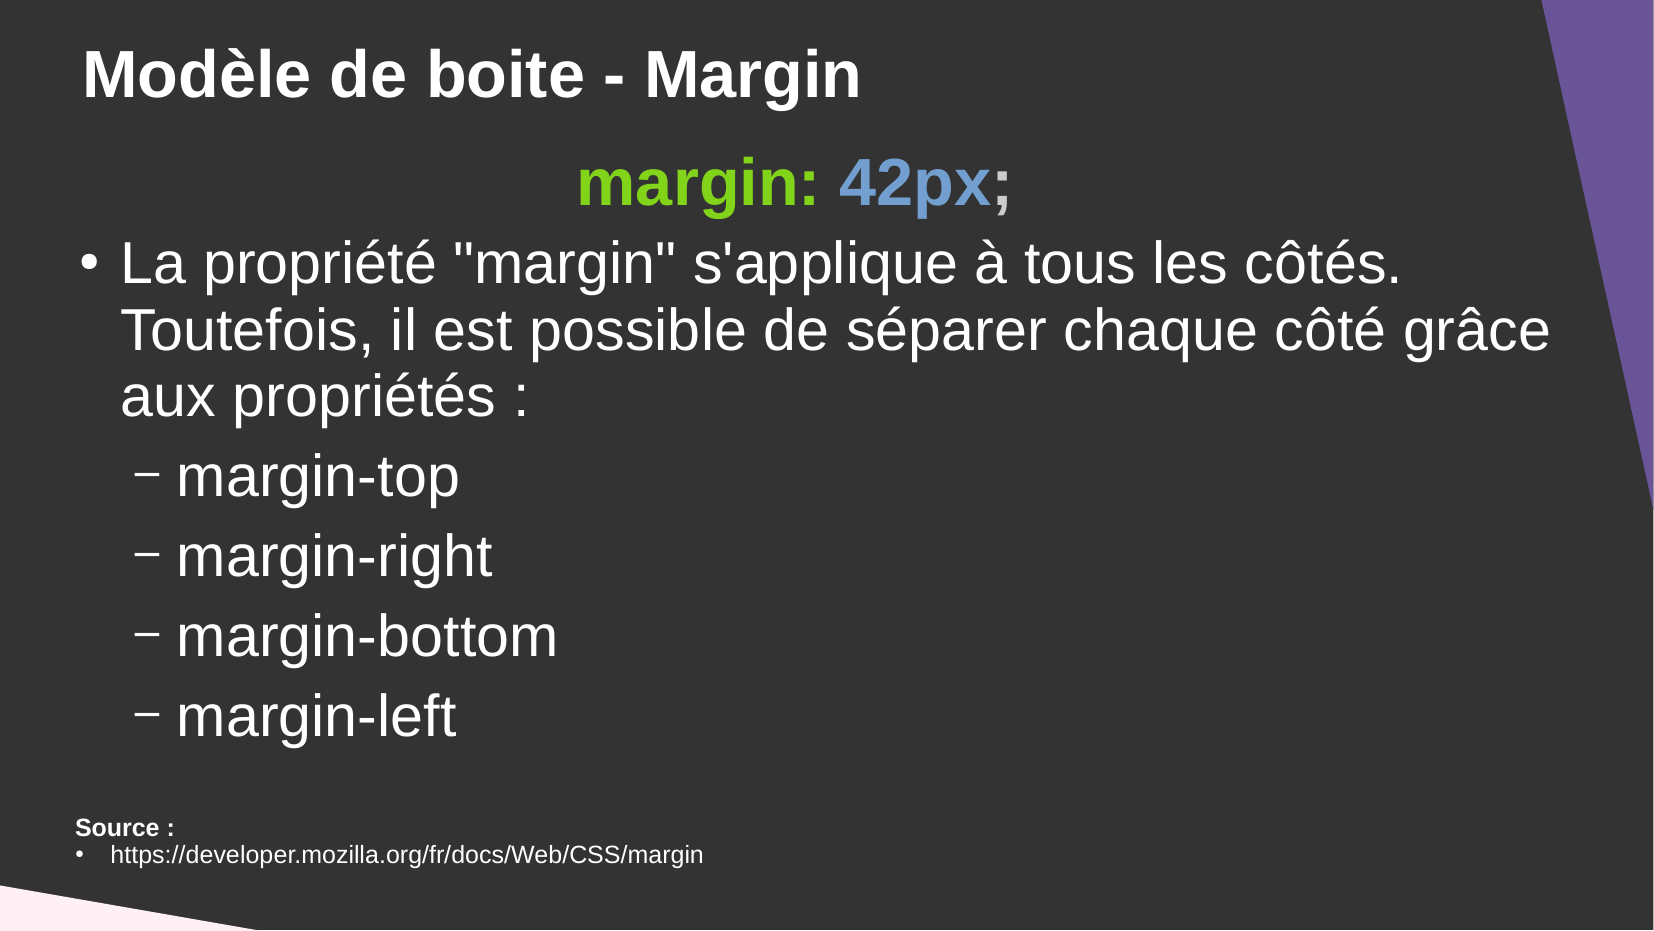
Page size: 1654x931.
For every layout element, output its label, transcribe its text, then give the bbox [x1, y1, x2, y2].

list La propriété "margin" s'applique à tous les côtés. Toutefois, il est possible de séparer chaque côté grâce aux propriétés : margin-top margin-right margin-bottom margin-left [64, 230, 1604, 753]
text_box margin: 42px; [507, 137, 1083, 231]
title Modèle de boite - Margin [82, 37, 1312, 112]
text_box Source : https://developer.mozilla.org/fr/docs/Web/CSS/margin [60, 805, 1546, 913]
text_box [0, 885, 262, 931]
text_box [1541, 0, 1654, 513]
